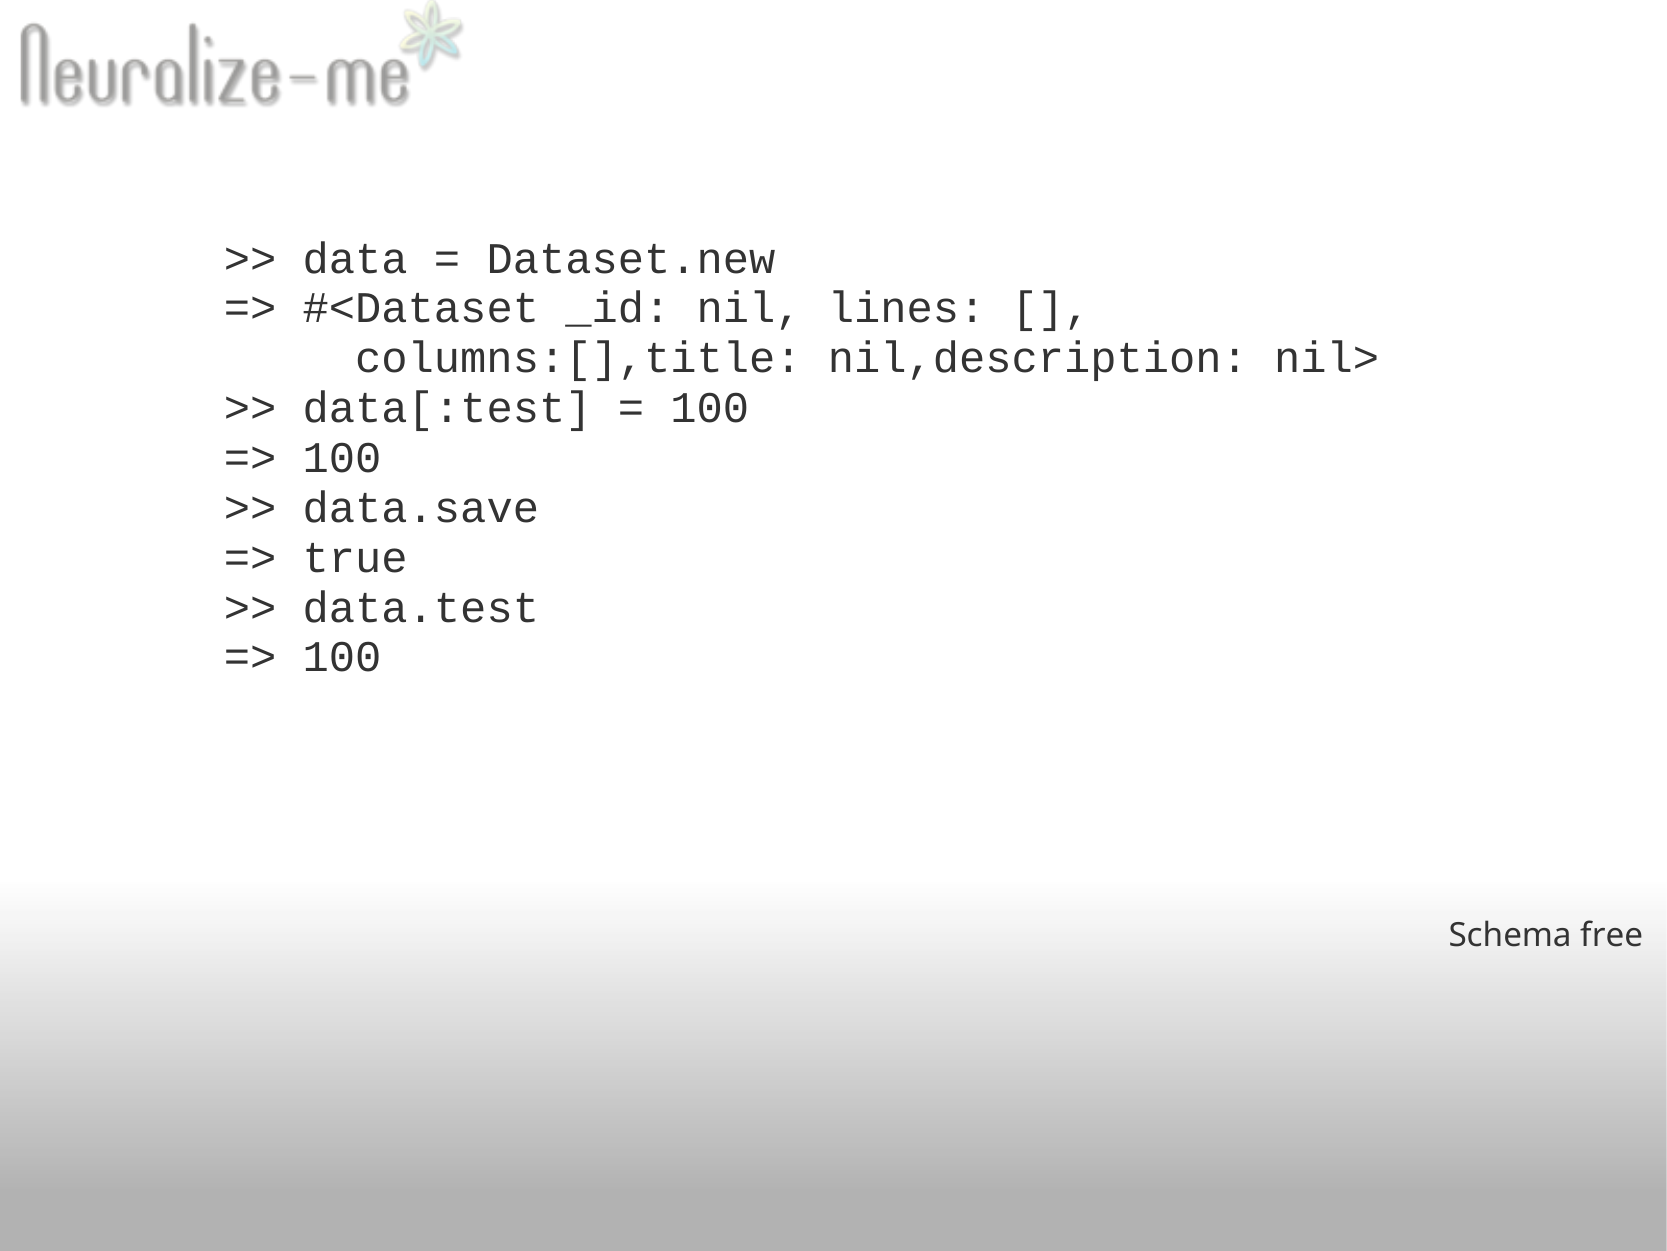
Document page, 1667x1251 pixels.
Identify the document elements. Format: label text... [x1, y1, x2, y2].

text_box >> data = Dataset.new => #<Dataset _id: nil, lines: [], columns:[],title: nil,description: nil> >> data[:test] = 100 => 100 >> data.save => true >> data.test => 100 [223, 233, 1455, 682]
text_box Schema free [490, 916, 1644, 955]
picture [0, 0, 1667, 1251]
